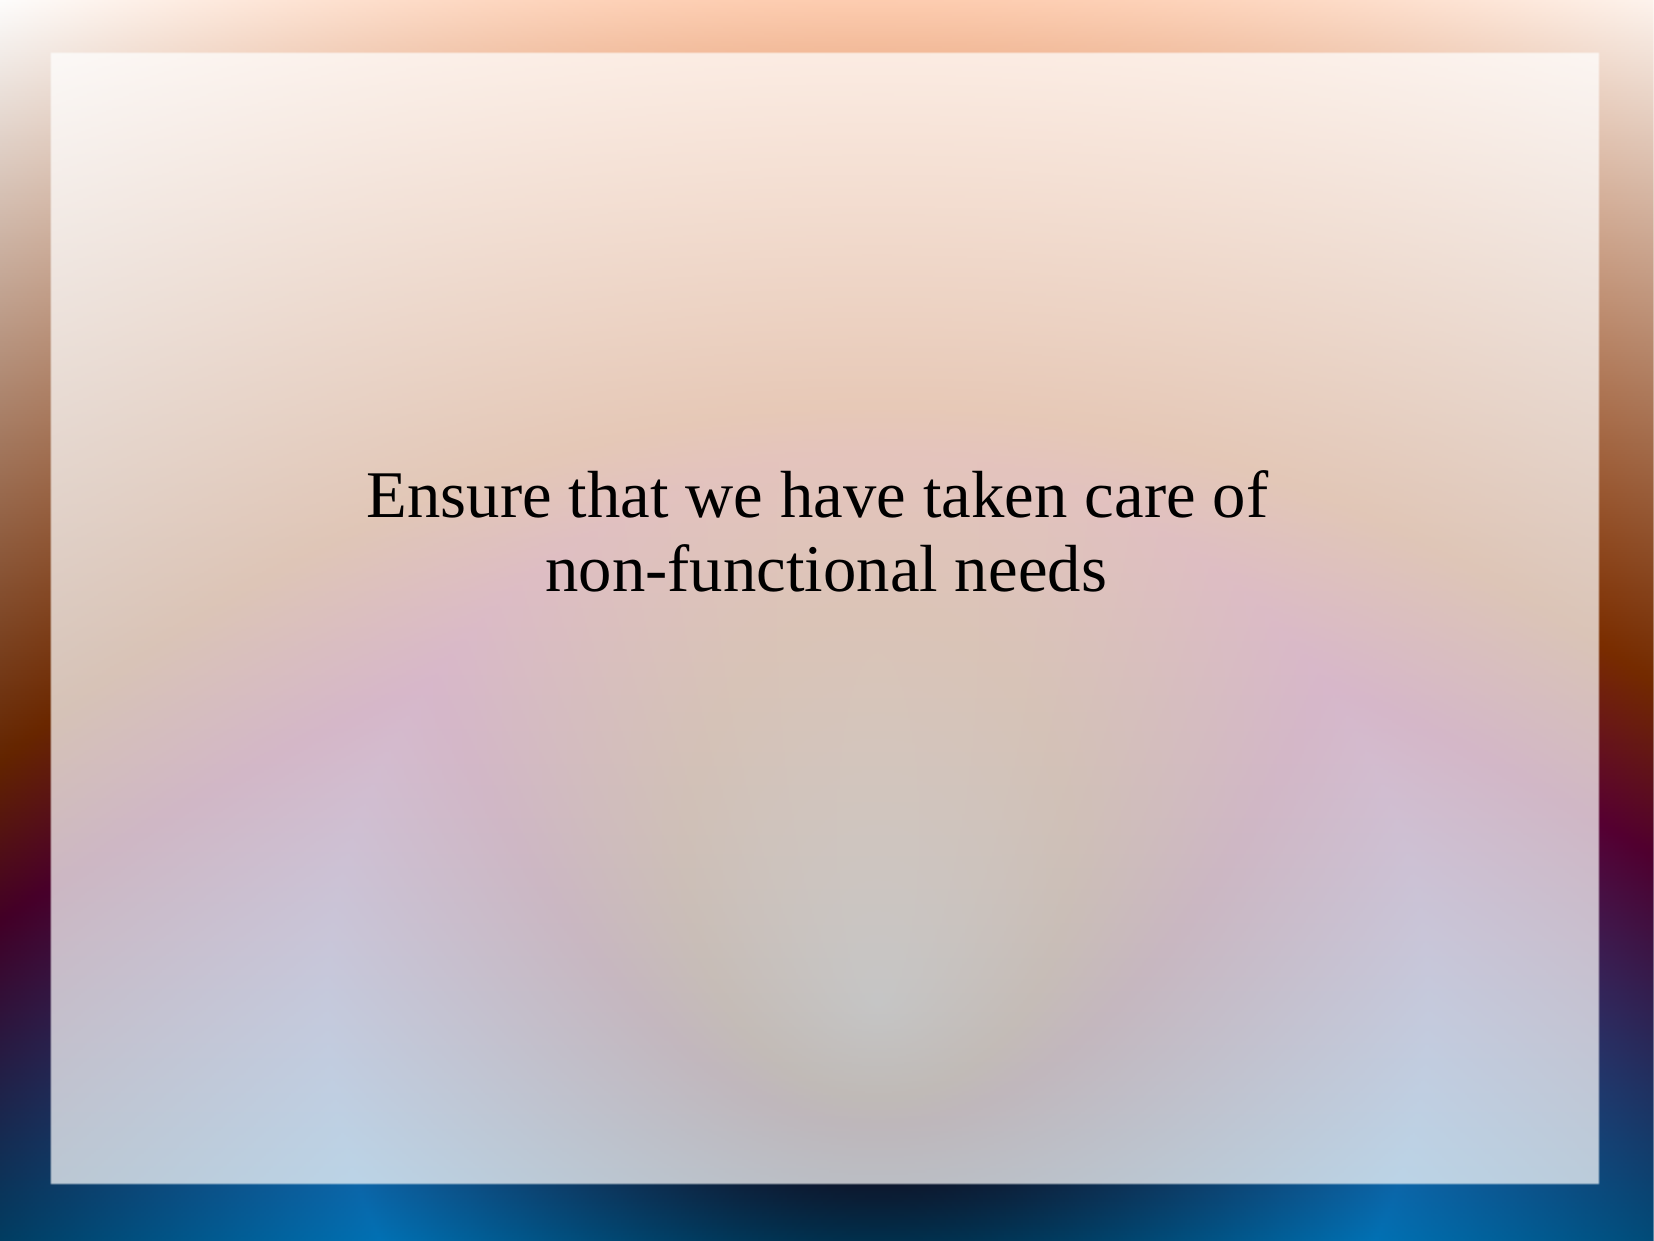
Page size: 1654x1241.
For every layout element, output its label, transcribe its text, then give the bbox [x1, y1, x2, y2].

picture [0, 0, 1654, 1241]
subtitle Ensure that we have taken care of non-functional needs [82, 55, 1571, 1010]
